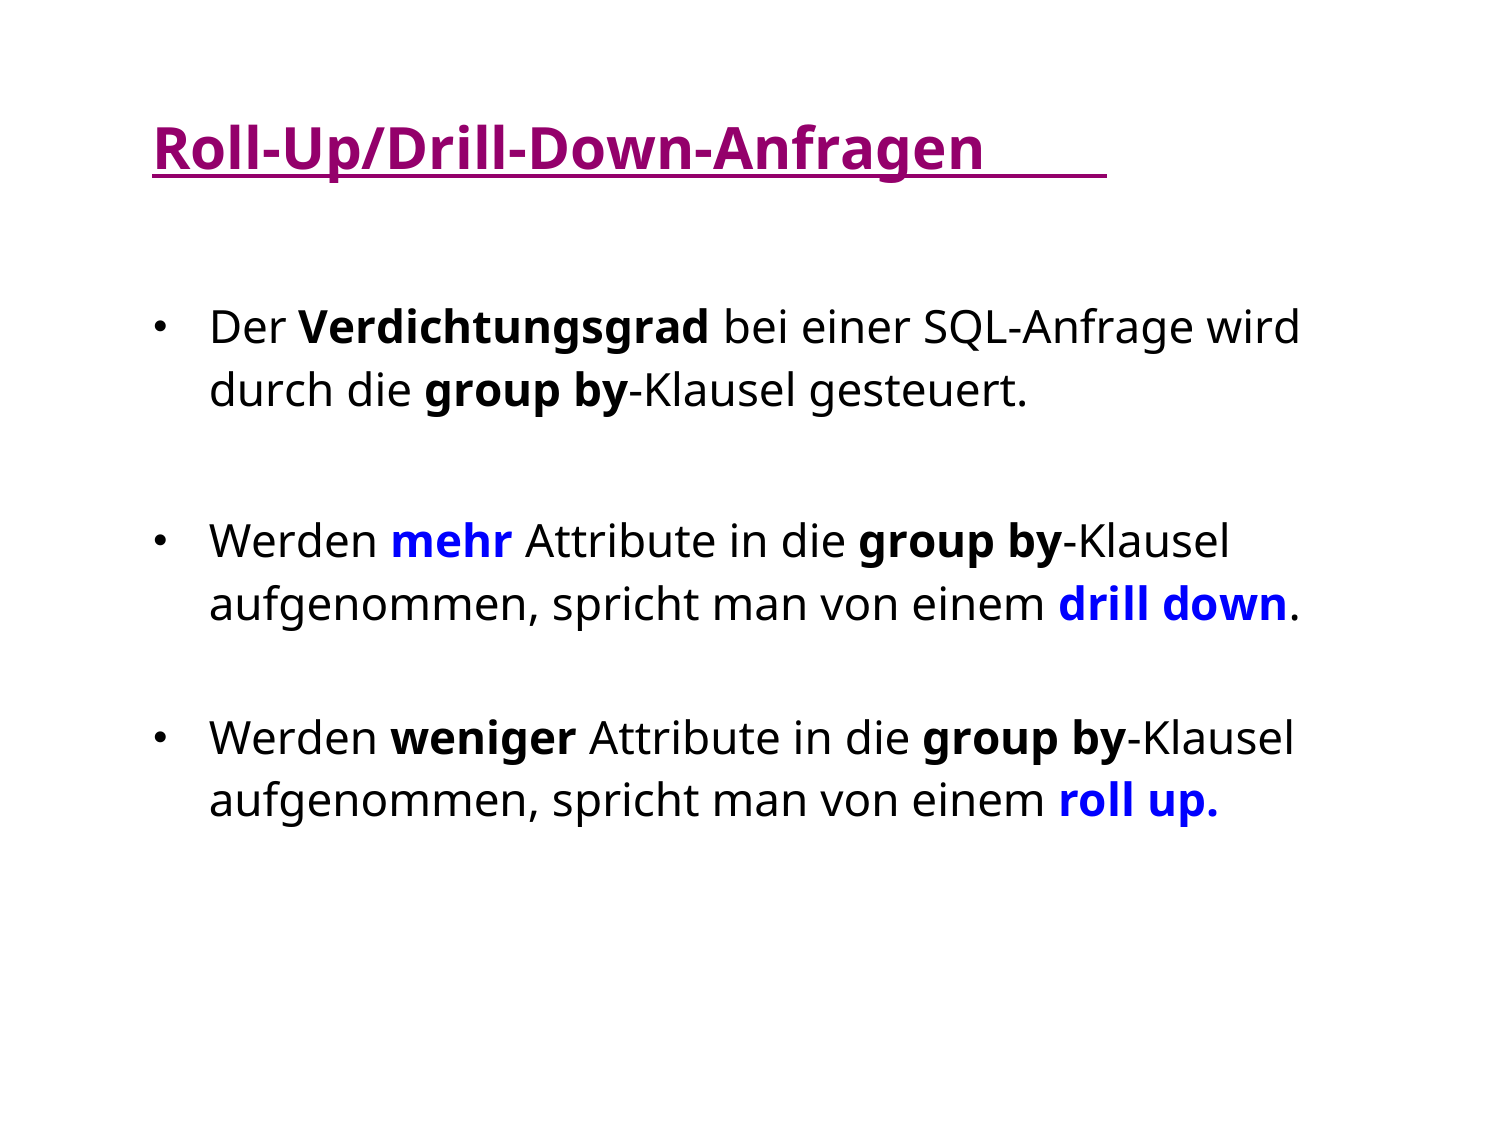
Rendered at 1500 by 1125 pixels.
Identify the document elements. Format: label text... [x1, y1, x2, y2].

title Roll-Up/Drill-Down-Anfragen [137, 56, 1413, 238]
list Der Verdichtungsgrad bei einer SQL-Anfrage wird durch die group by-Klausel gesteuert. Werden mehr Attribute in die group by-Klausel aufgenommen, spricht man von einem drill down. Werden weniger Attribute in die group by-Klausel aufgenommen, spricht man von einem roll up. [137, 287, 1413, 900]
